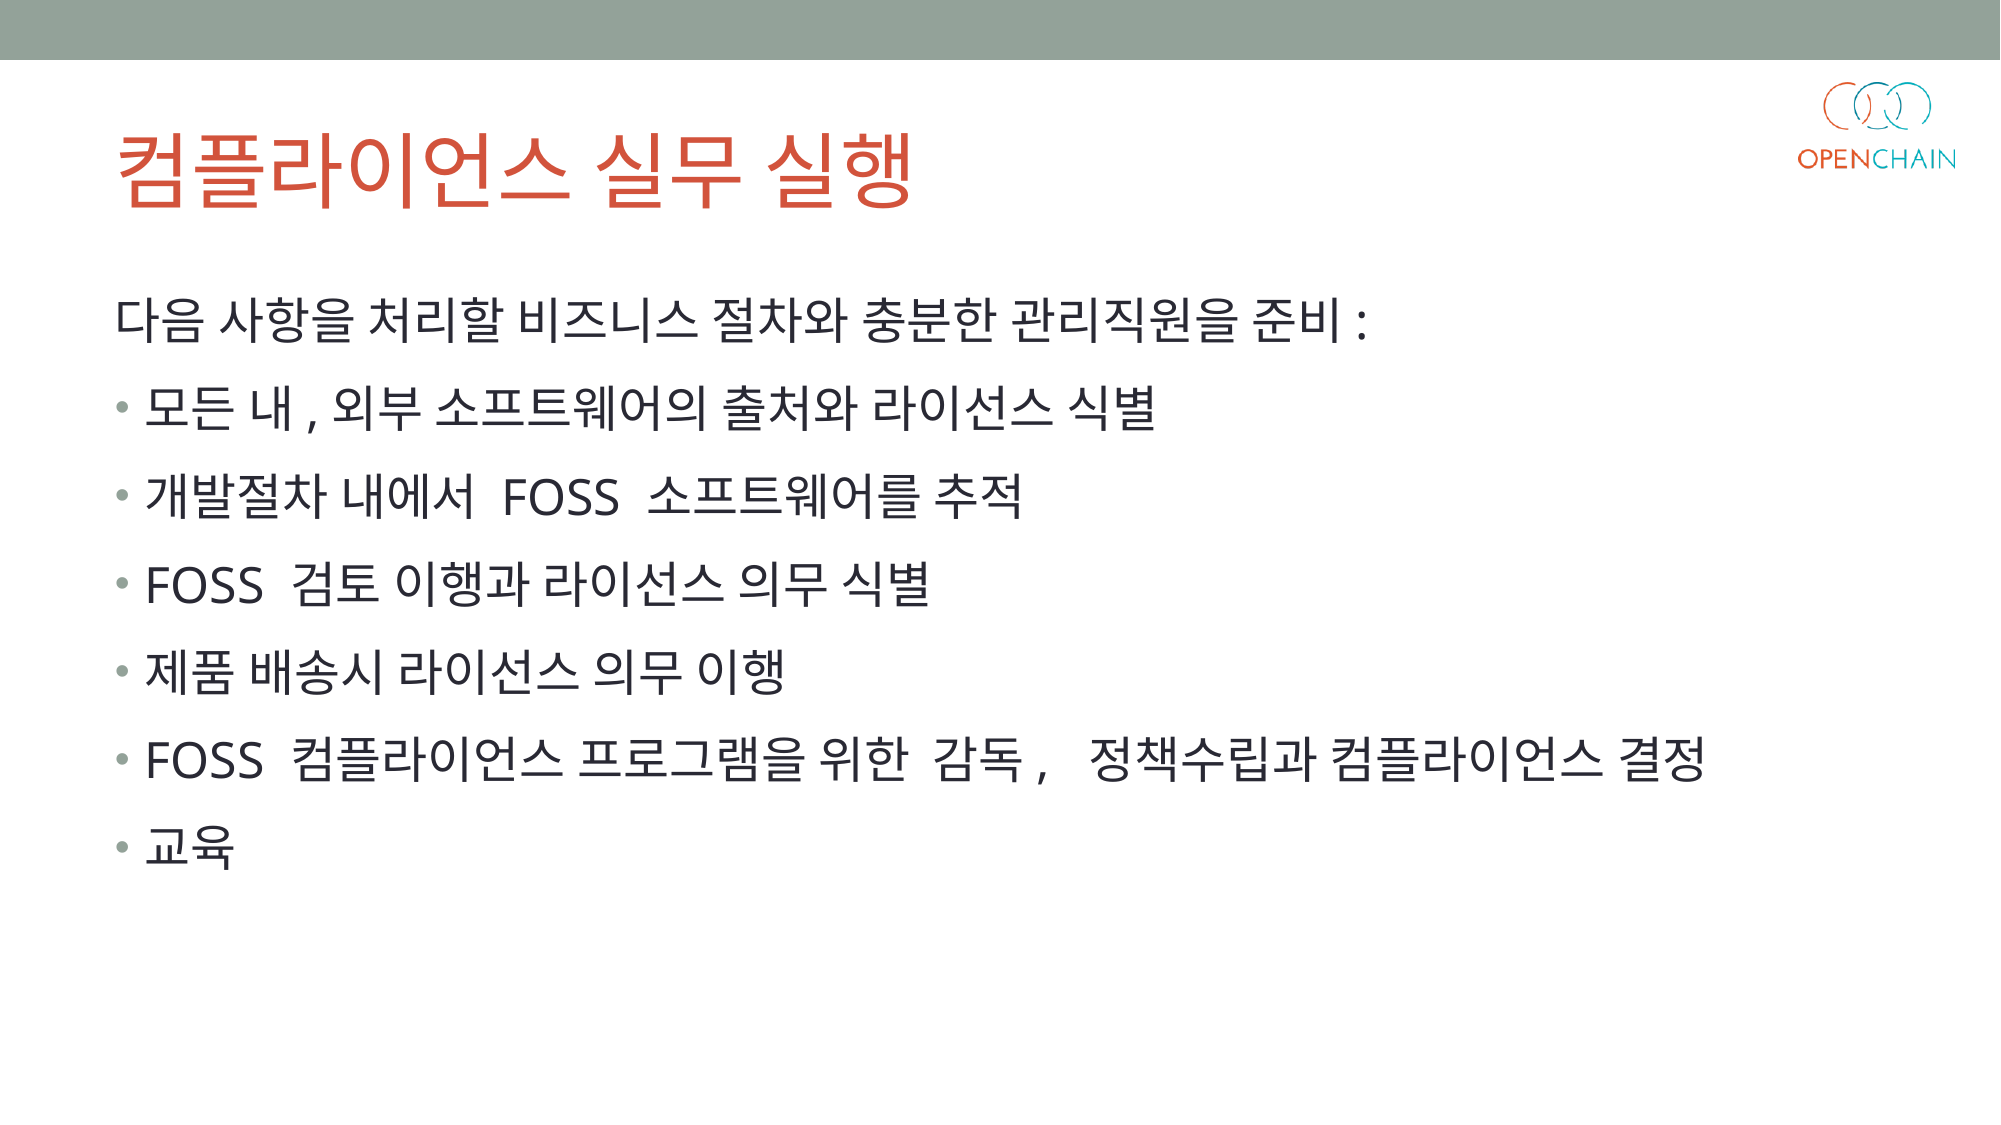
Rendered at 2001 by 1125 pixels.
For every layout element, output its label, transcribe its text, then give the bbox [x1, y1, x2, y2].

list 다음 사항을 처리할 비즈니스 절차와 충분한 관리직원을 준비: 모든 내,외부 소프트웨어의 출처와 라이선스 식별 개발절차 내에서 FOSS 소프트웨어를 추적 FOSS 검토 이행과 라이선스 의무 식별 제품 배송시 라이선스 의무 이행 FOSS 컴플라이언스 프로그램을 위한 감독, 정책수립과 컴플라이언스 결정 교육 [99, 263, 1900, 1064]
title 컴플라이언스 실무 실행 [99, 87, 1900, 251]
